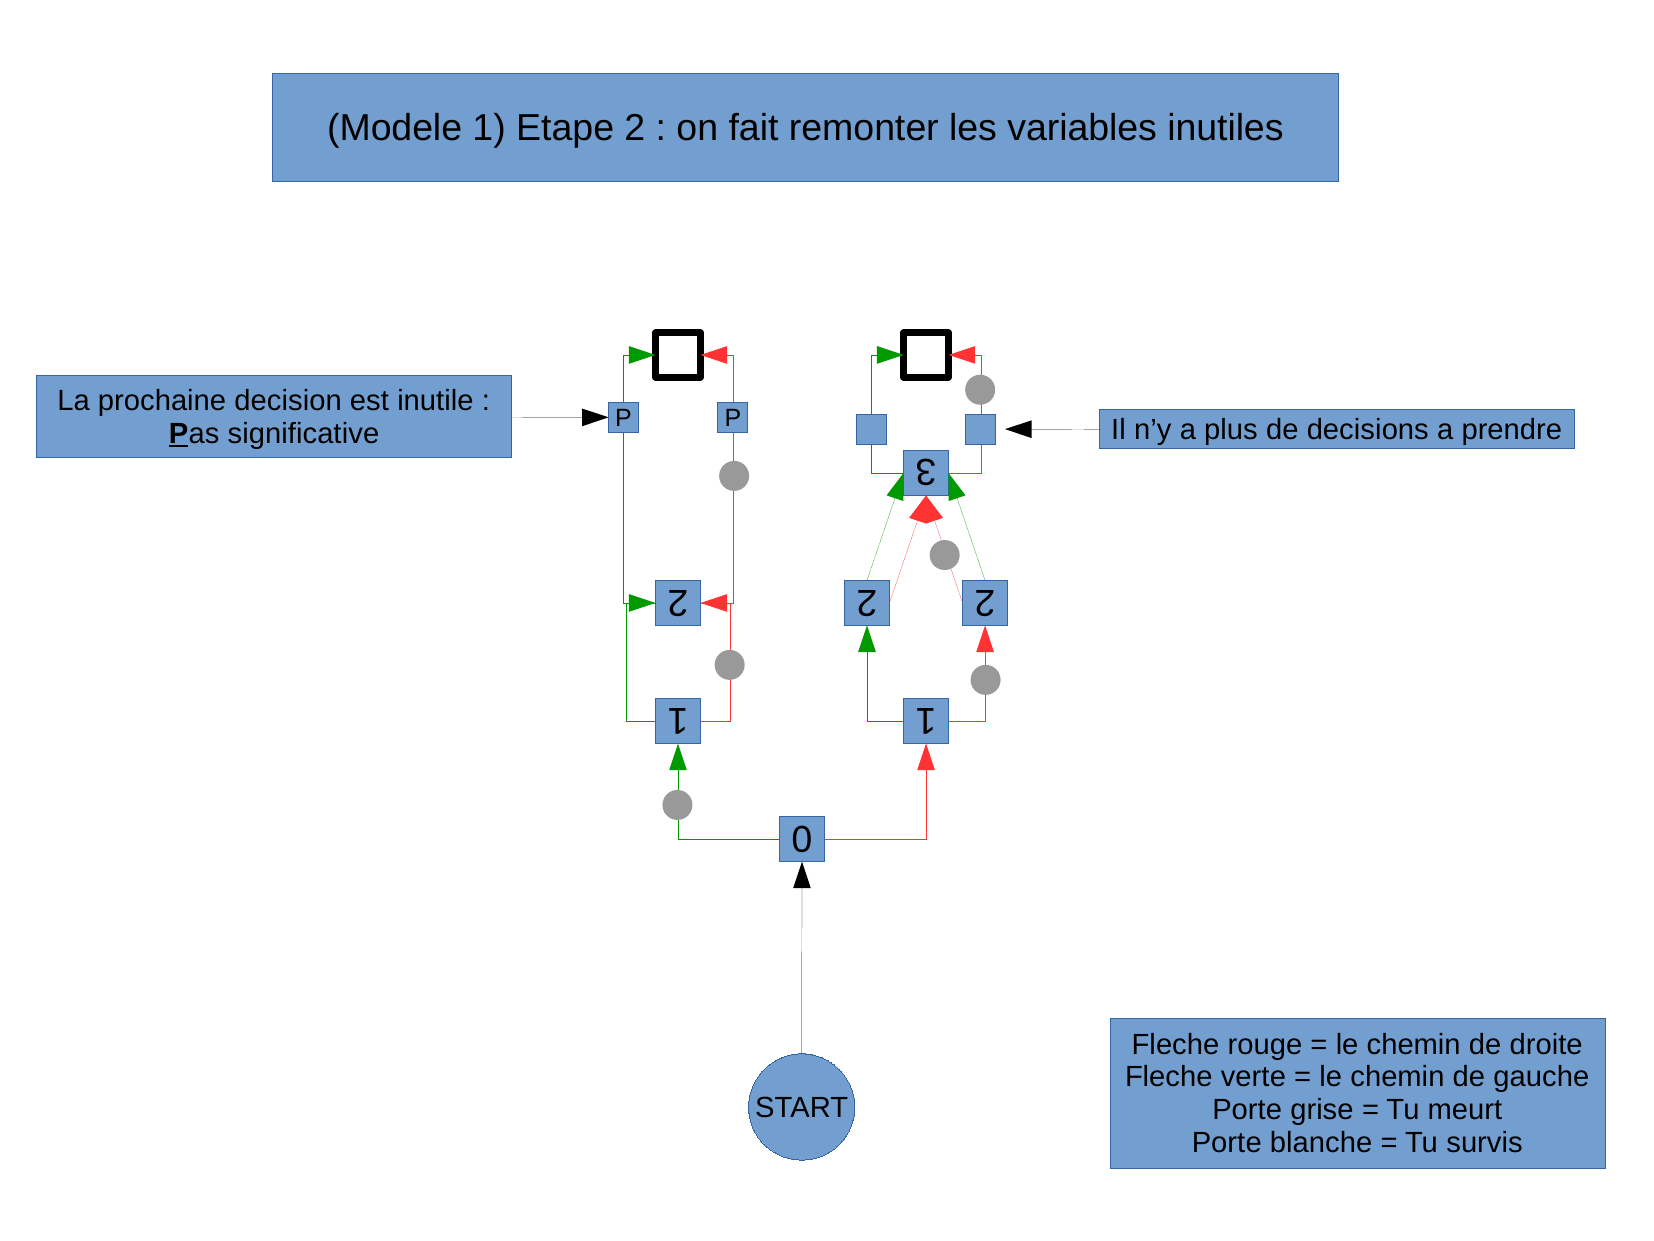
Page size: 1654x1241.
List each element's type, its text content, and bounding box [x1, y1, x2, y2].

text_box [714, 649, 745, 680]
text_box [965, 414, 996, 445]
text_box [903, 332, 949, 378]
text_box 2 [962, 580, 1008, 626]
text_box P [717, 402, 748, 433]
text_box [970, 664, 1001, 695]
text_box 1 [655, 698, 701, 744]
text_box [655, 332, 701, 378]
text_box START [748, 1053, 855, 1161]
text_box Il n’y a plus de decisions a prendre [1099, 409, 1575, 449]
text_box 0 [779, 816, 825, 862]
text_box 2 [844, 580, 890, 626]
text_box [965, 374, 996, 405]
text_box 2 [655, 580, 701, 626]
text_box [662, 789, 693, 820]
text_box La prochaine decision est inutile : Pas significative [36, 375, 512, 458]
text_box Fleche rouge = le chemin de droite Fleche verte = le chemin de gauche Porte grise = Tu meurt Porte blanche = Tu survis [1110, 1018, 1606, 1169]
text_box [856, 414, 887, 445]
text_box 1 [903, 698, 949, 744]
text_box [719, 460, 750, 491]
text_box (Modele 1) Etape 2 : on fait remonter les variables inutiles [272, 73, 1339, 182]
text_box P [608, 402, 639, 433]
text_box [929, 540, 960, 571]
text_box 3 [903, 450, 949, 496]
